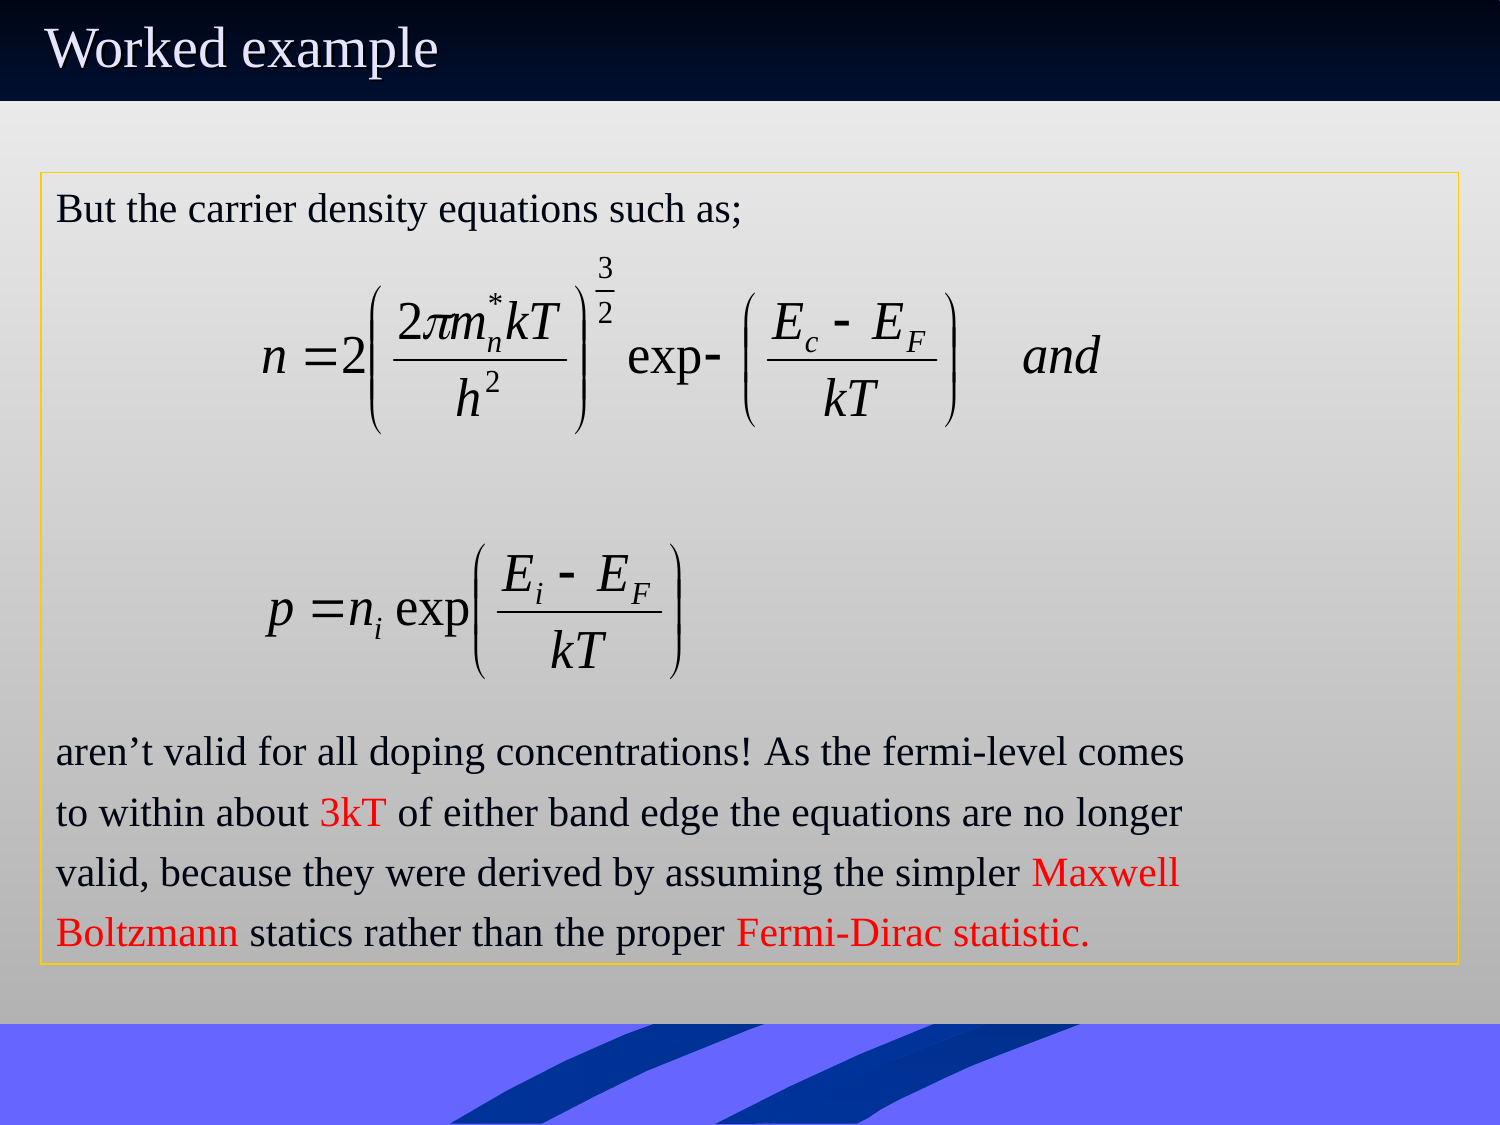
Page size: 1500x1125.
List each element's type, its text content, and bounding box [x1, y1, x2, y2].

text_box [0, 101, 1500, 1024]
title Worked example [29, 0, 1380, 88]
chart [253, 243, 1117, 692]
text_box But the carrier density equations such as; aren’t valid for all doping concentrations! As the fermi-level comes to within about 3kT of either band edge the equations are no longer valid, because they were derived by assuming the simpler Maxwell Boltzmann statics rather than the proper Fermi-Dirac statistic. [41, 172, 1459, 965]
